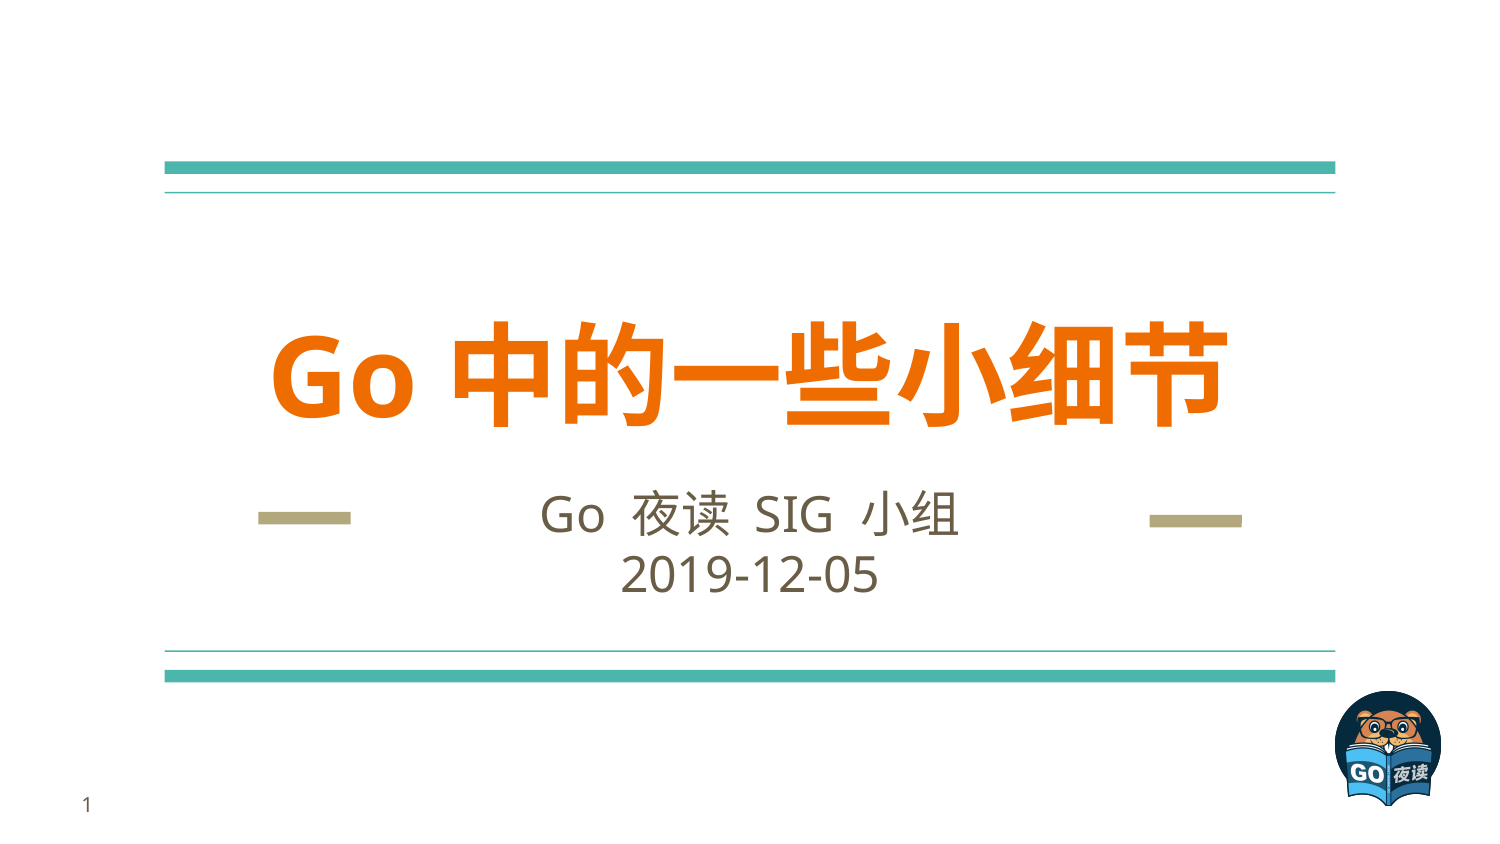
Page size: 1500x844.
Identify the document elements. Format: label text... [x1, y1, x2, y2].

subtitle Go 夜读 SIG 小组 2019-12-05 [350, 467, 1150, 598]
slide_number <number> [18, 773, 109, 838]
picture [1335, 691, 1441, 806]
title Go中的一些小细节 [164, 287, 1336, 456]
